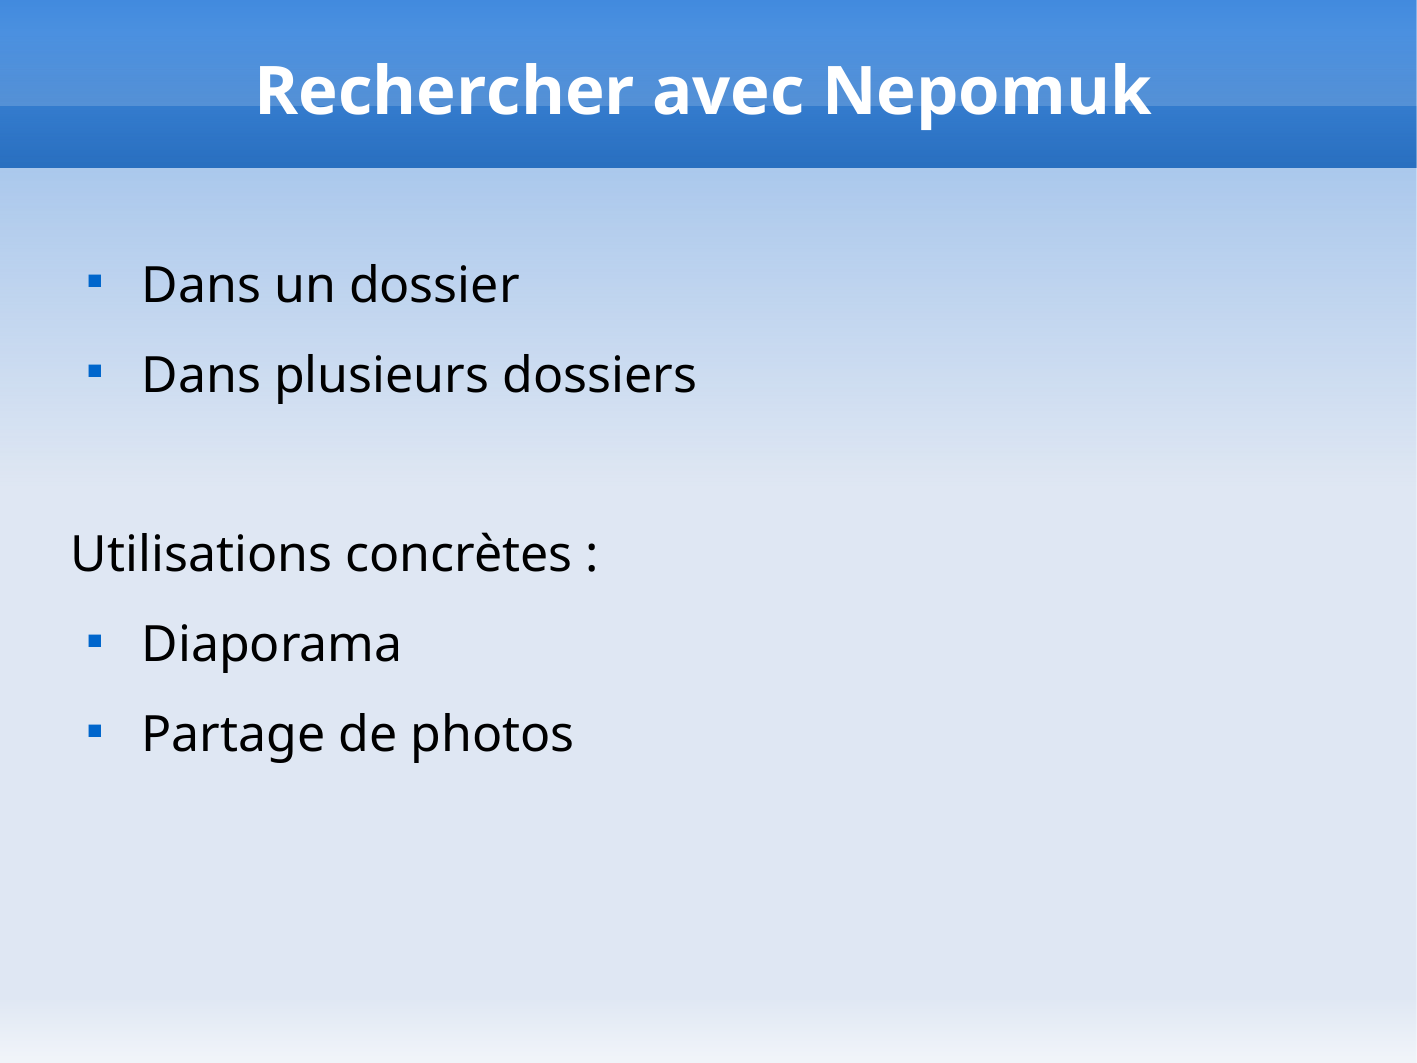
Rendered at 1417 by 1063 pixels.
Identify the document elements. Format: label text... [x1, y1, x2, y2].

list Dans un dossier Dans plusieurs dossiers Utilisations concrètes : Diaporama Partage de photos [70, 248, 1346, 950]
picture [0, 0, 1417, 1063]
title Rechercher avec Nepomuk [65, 0, 1341, 178]
